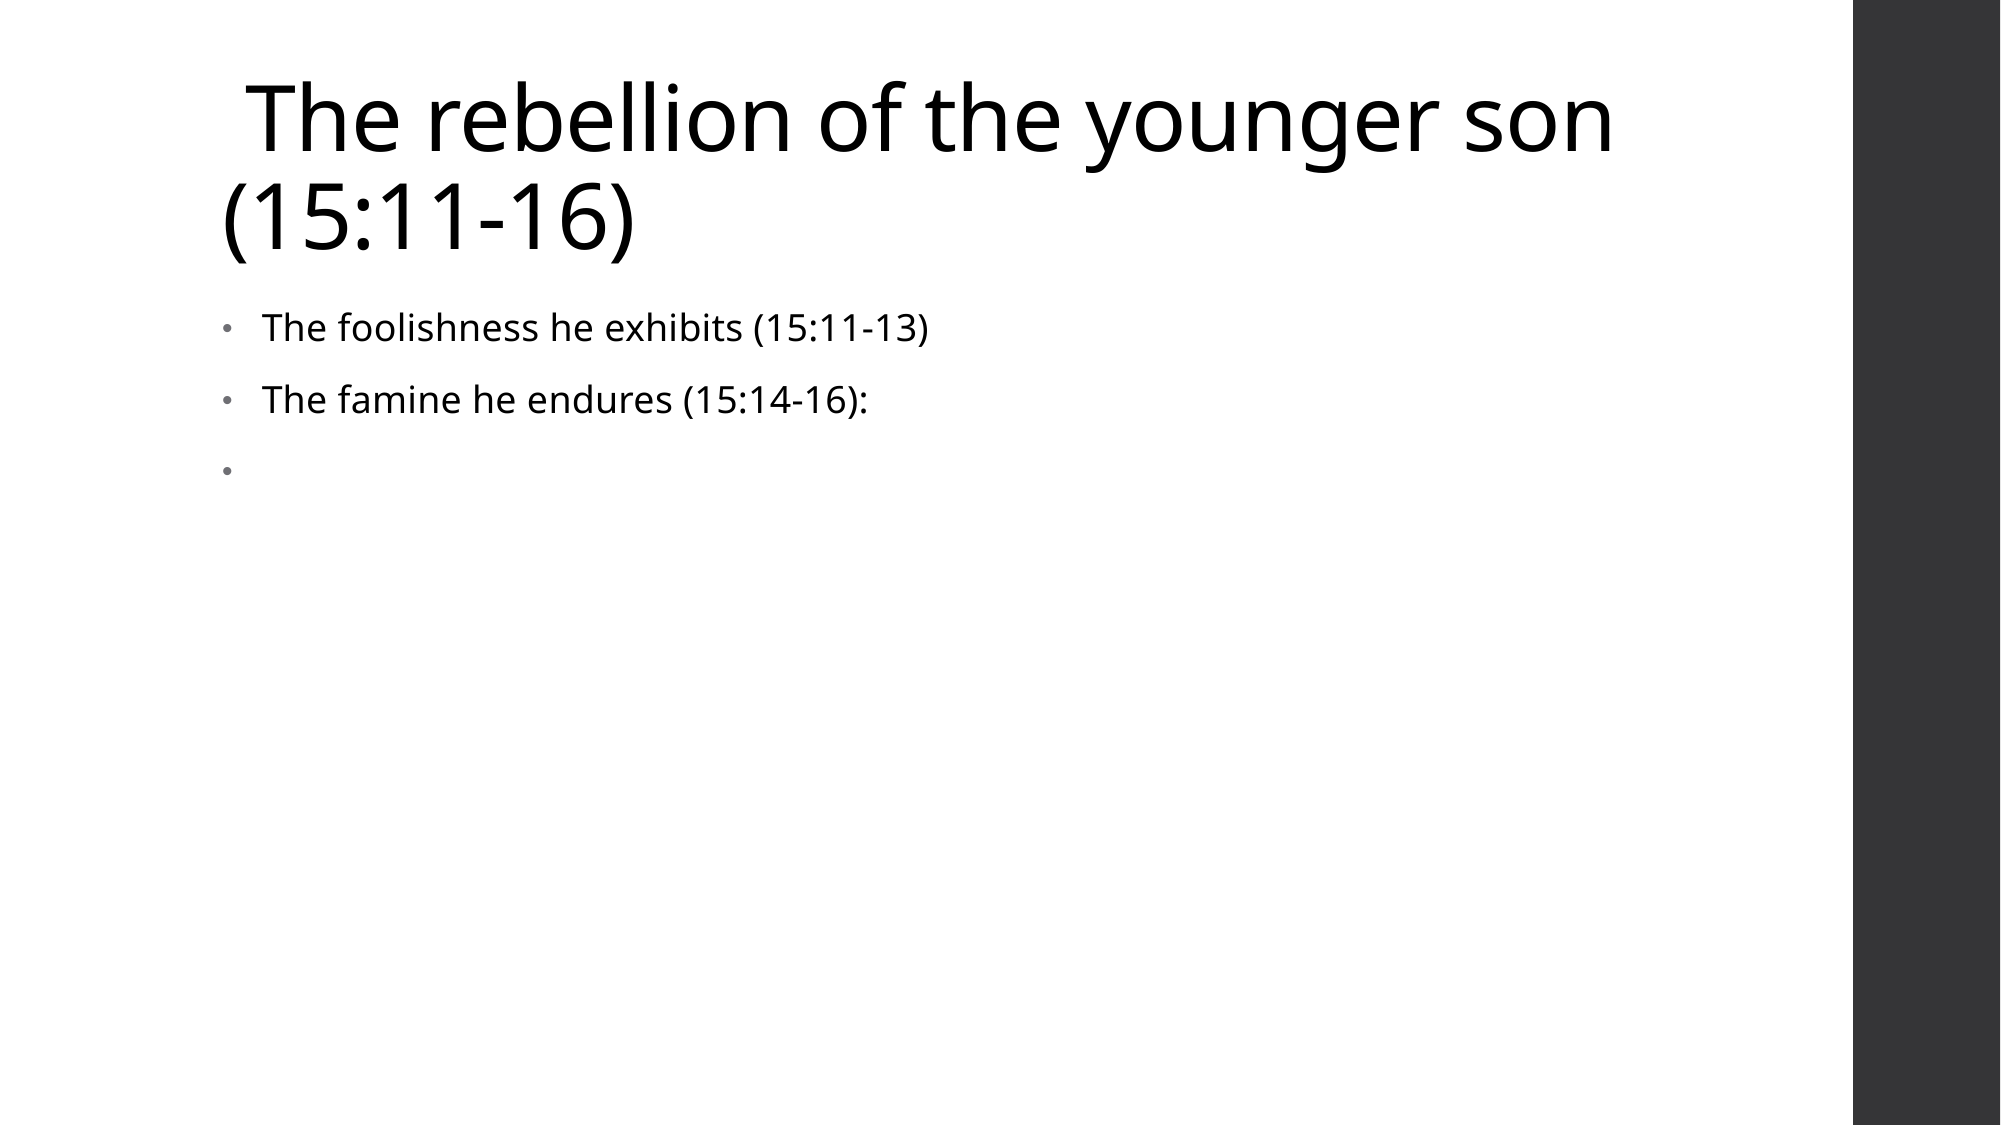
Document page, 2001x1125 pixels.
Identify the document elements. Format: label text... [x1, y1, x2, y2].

list The foolishness he exhibits (15:11-13) The famine he endures (15:14-16): [206, 299, 1617, 1014]
title The rebellion of the younger son (15:11-16) [206, 60, 1797, 278]
